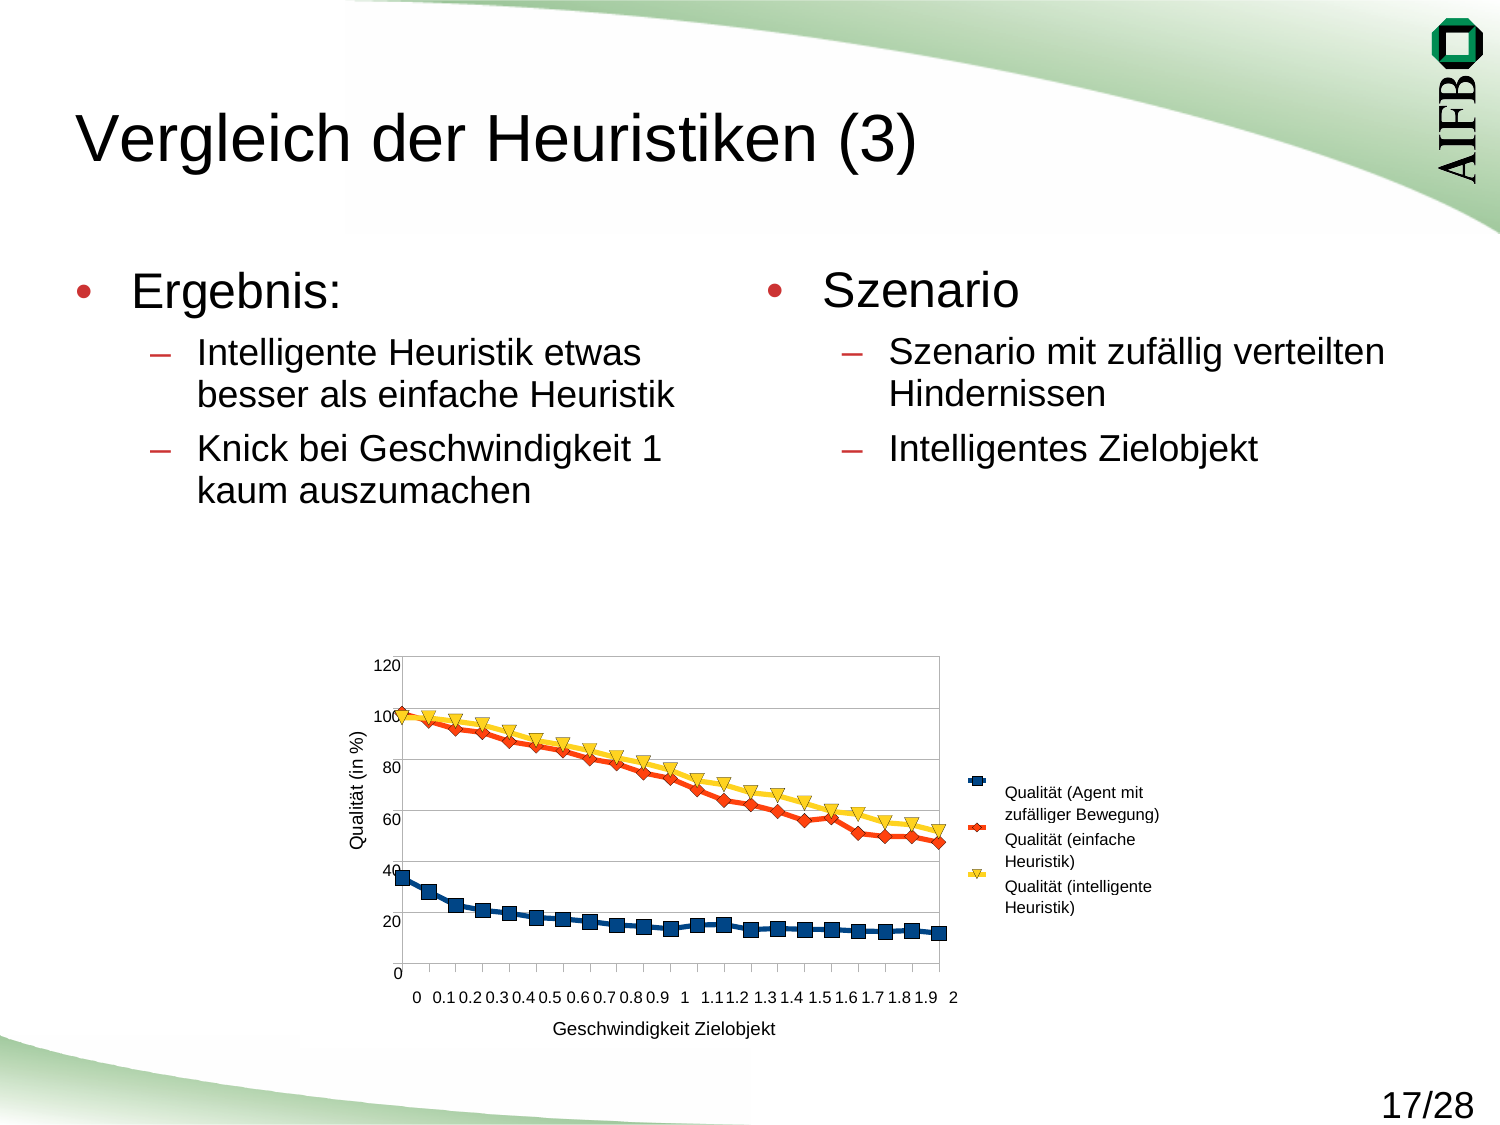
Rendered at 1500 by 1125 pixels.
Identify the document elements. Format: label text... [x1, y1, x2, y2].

list Szenario Szenario mit zufällig verteilten Hindernissen Intelligentes Zielobjekt [766, 263, 1426, 993]
list Ergebnis: Intelligente Heuristik etwas besser als einfache Heuristik Knick bei Geschwindigkeit 1 kaum auszumachen [75, 263, 734, 993]
picture [0, 637, 1199, 1125]
picture [345, 0, 1500, 234]
title Vergleich der Heuristiken (3) [75, 51, 1425, 226]
